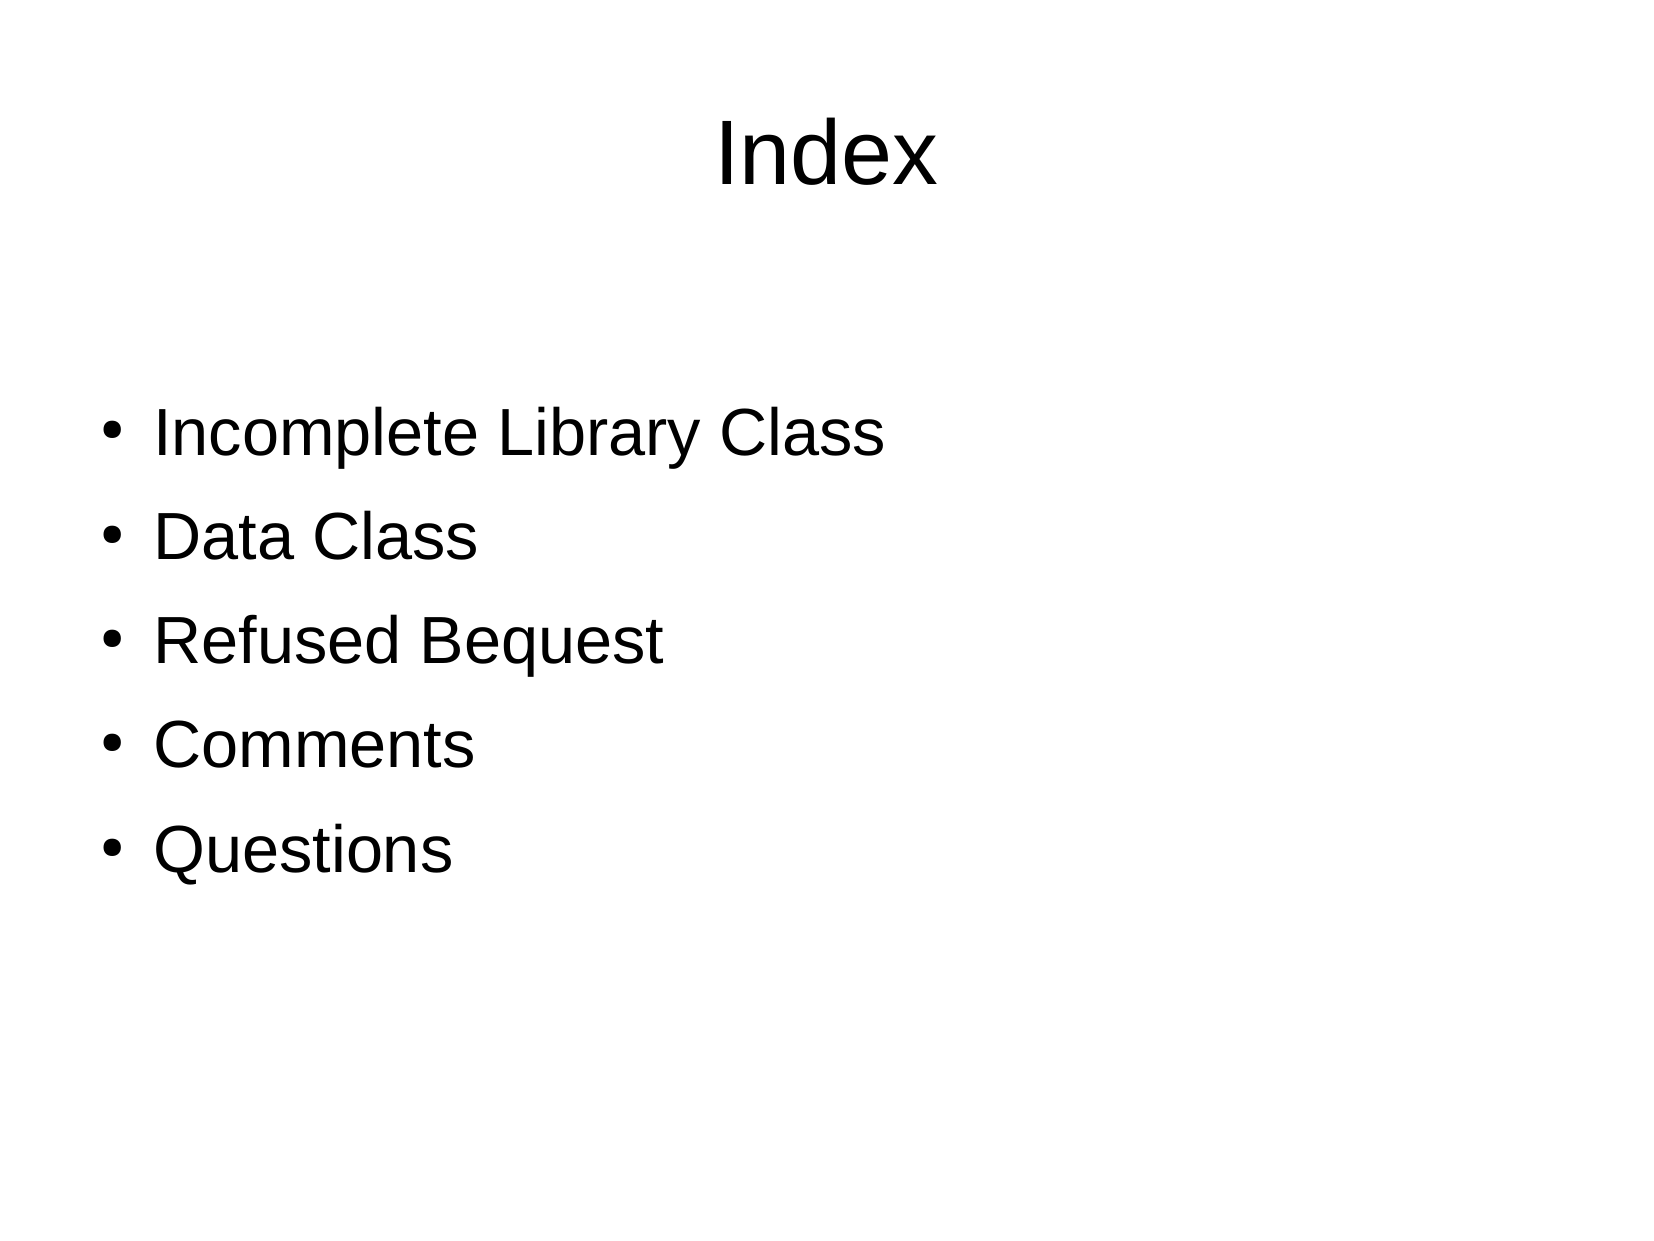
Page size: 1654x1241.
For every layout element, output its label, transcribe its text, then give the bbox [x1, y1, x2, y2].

title Index [82, 49, 1571, 257]
list Incomplete Library Class Data Class Refused Bequest Comments Questions [82, 290, 1571, 1010]
